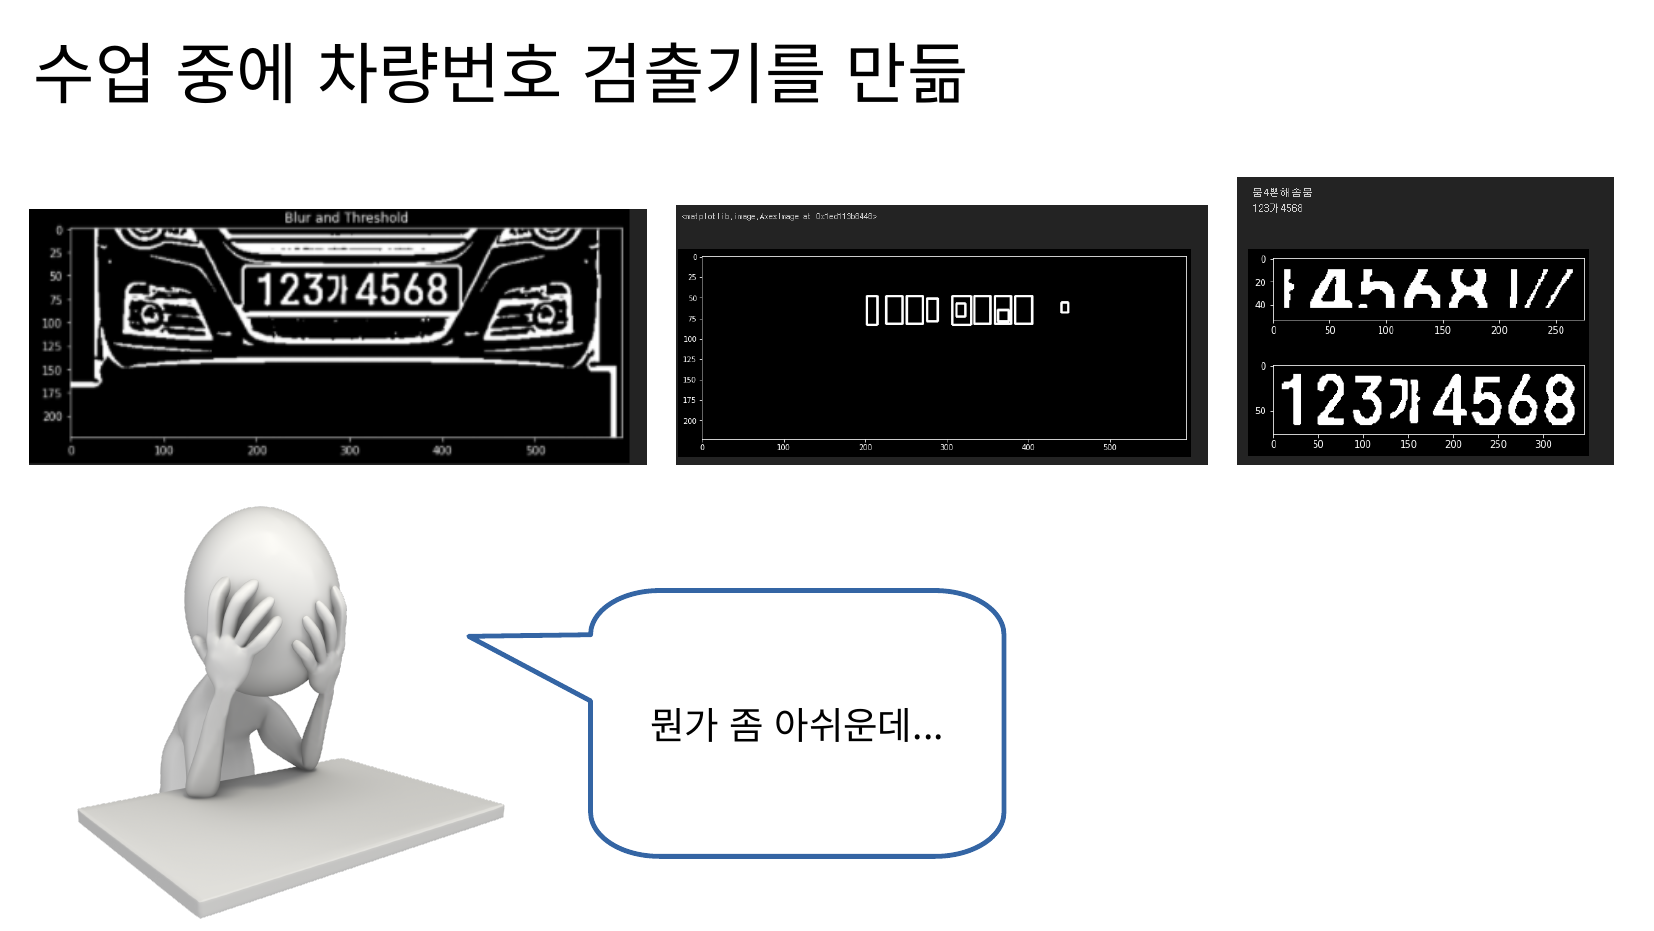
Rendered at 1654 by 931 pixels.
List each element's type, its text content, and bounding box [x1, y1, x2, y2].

picture [29, 209, 647, 465]
picture [676, 205, 1208, 465]
title 수업 중에 차량번호 검출기를 만듦 [29, 0, 975, 264]
picture [63, 501, 516, 926]
picture [1237, 177, 1614, 465]
text_box 뭔가 좀 아쉬운데... [468, 590, 1004, 857]
